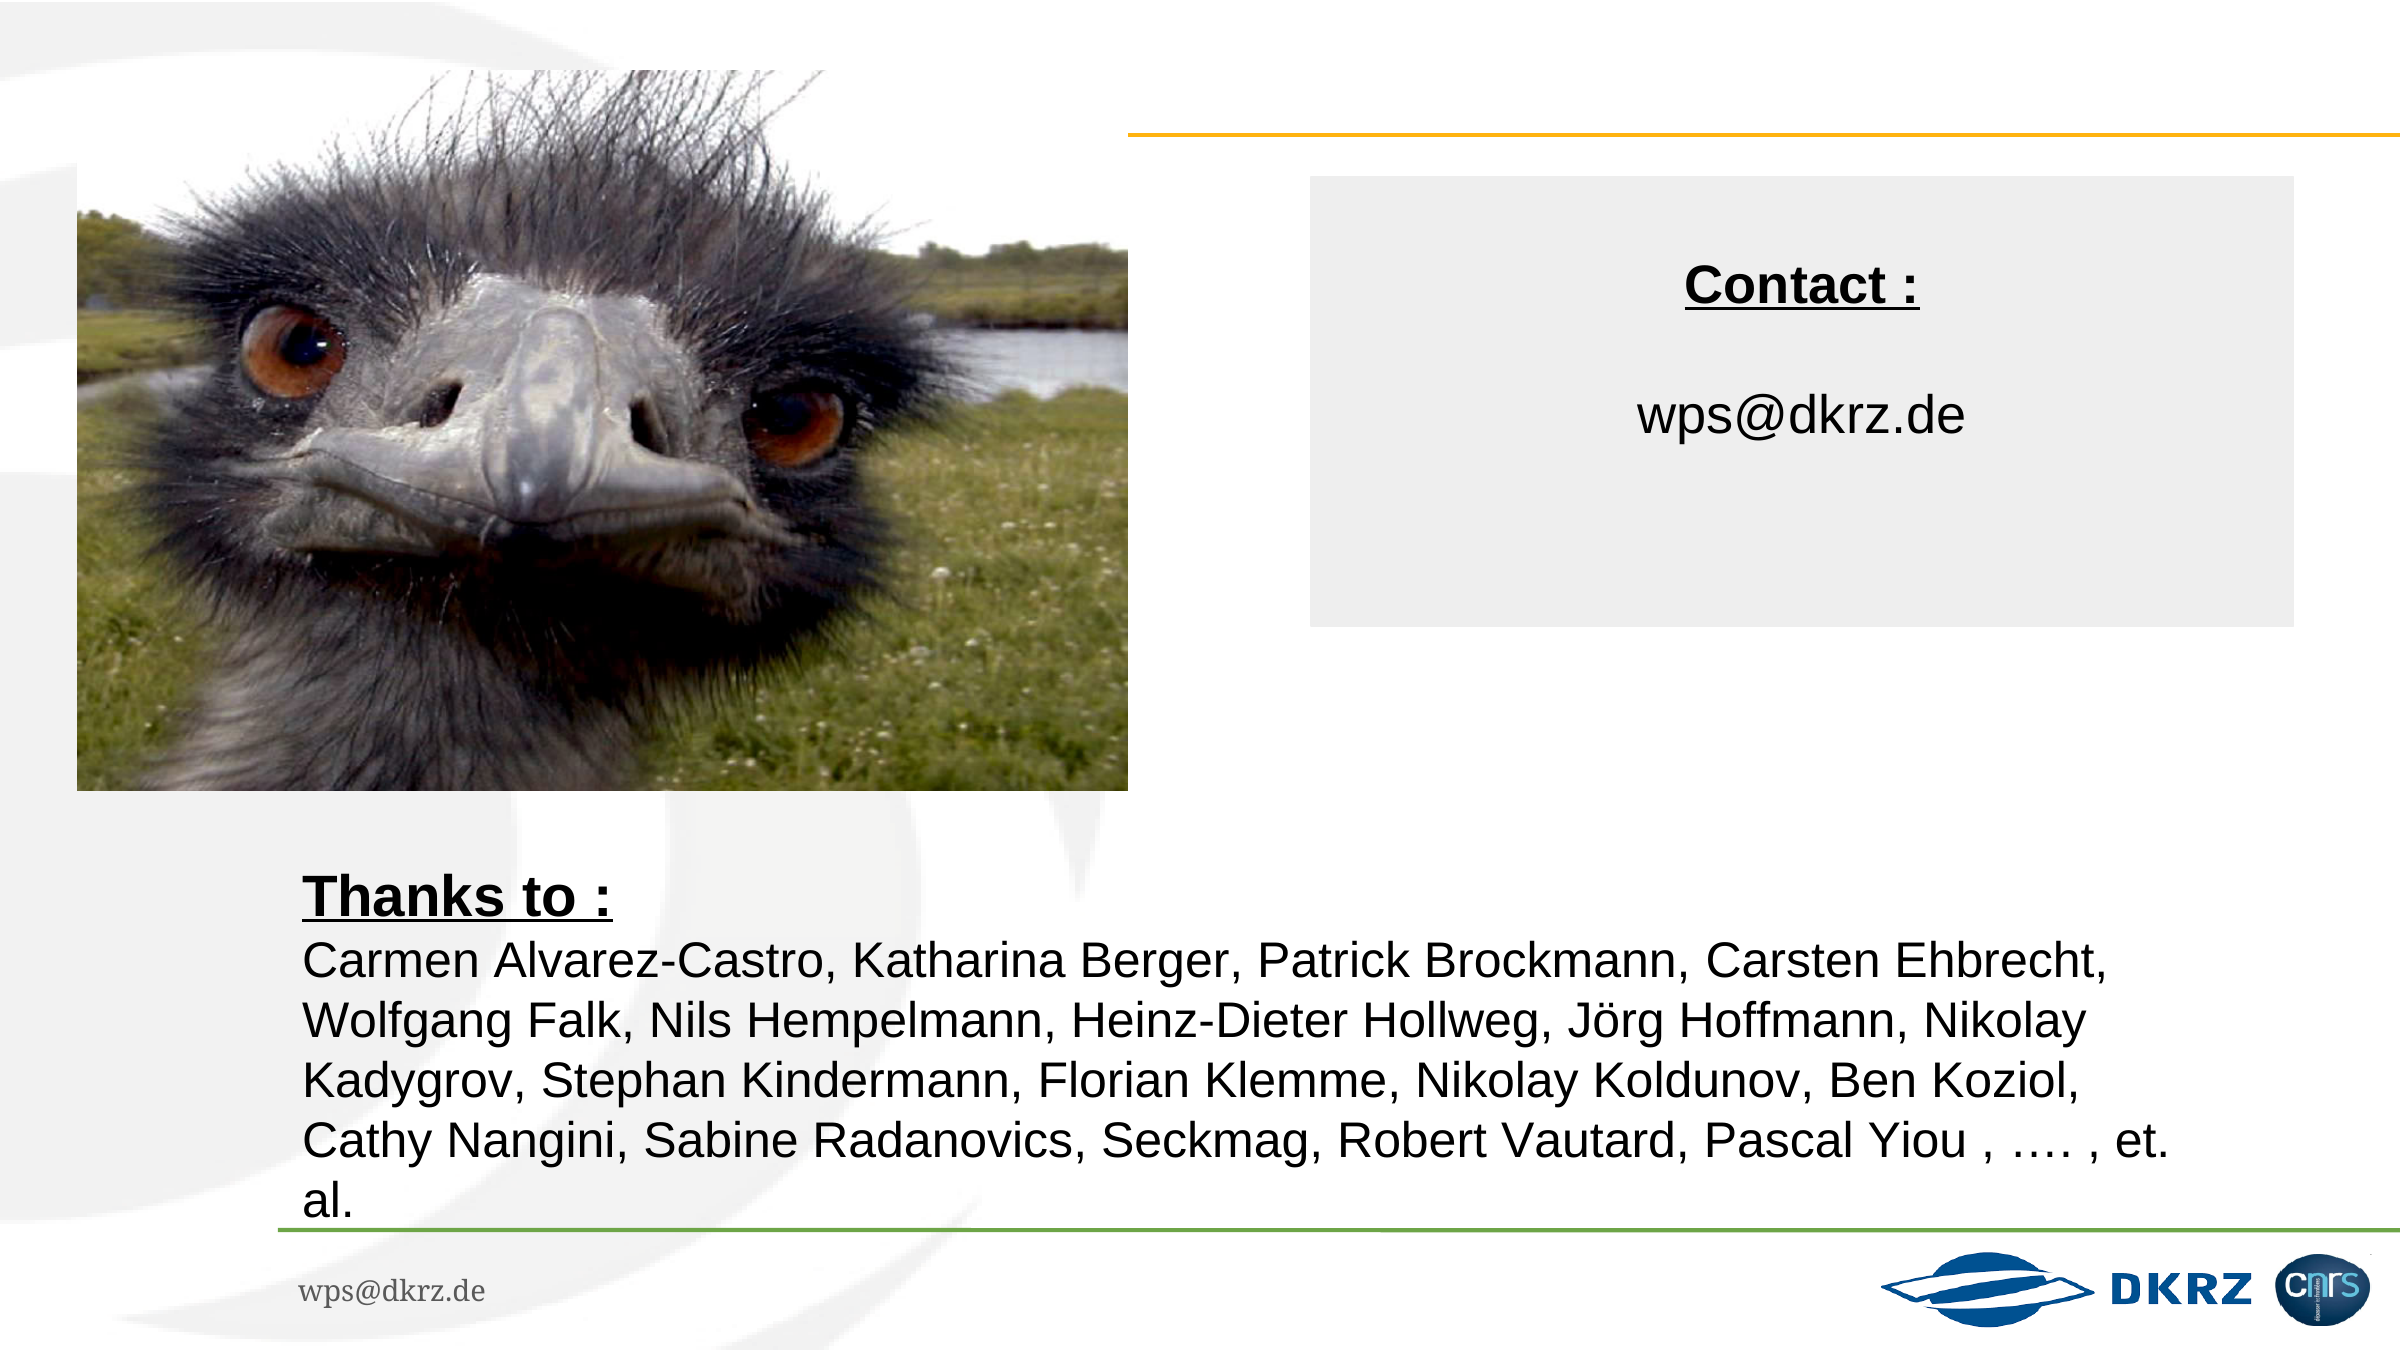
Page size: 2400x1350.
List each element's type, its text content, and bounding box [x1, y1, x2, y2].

text_box Contact : wps@dkrz.de [1310, 177, 2294, 626]
picture [0, 0, 2400, 1350]
text_box Thanks to : Carmen Alvarez-Castro, Katharina Berger, Patrick Brockmann, Carsten Ehbrecht, Wolfgang Falk, Nils Hempelmann, Heinz-Dieter Hollweg, Jörg Hoffmann, Nikolay Kadygrov, Stephan Kindermann, Florian Klemme, Nikolay Koldunov, Ben Koziol, Cathy Nangini, Sabine Radanovics, Seckmag, Robert Vautard, Pascal Yiou , …. , et. al. [287, 850, 2209, 1236]
